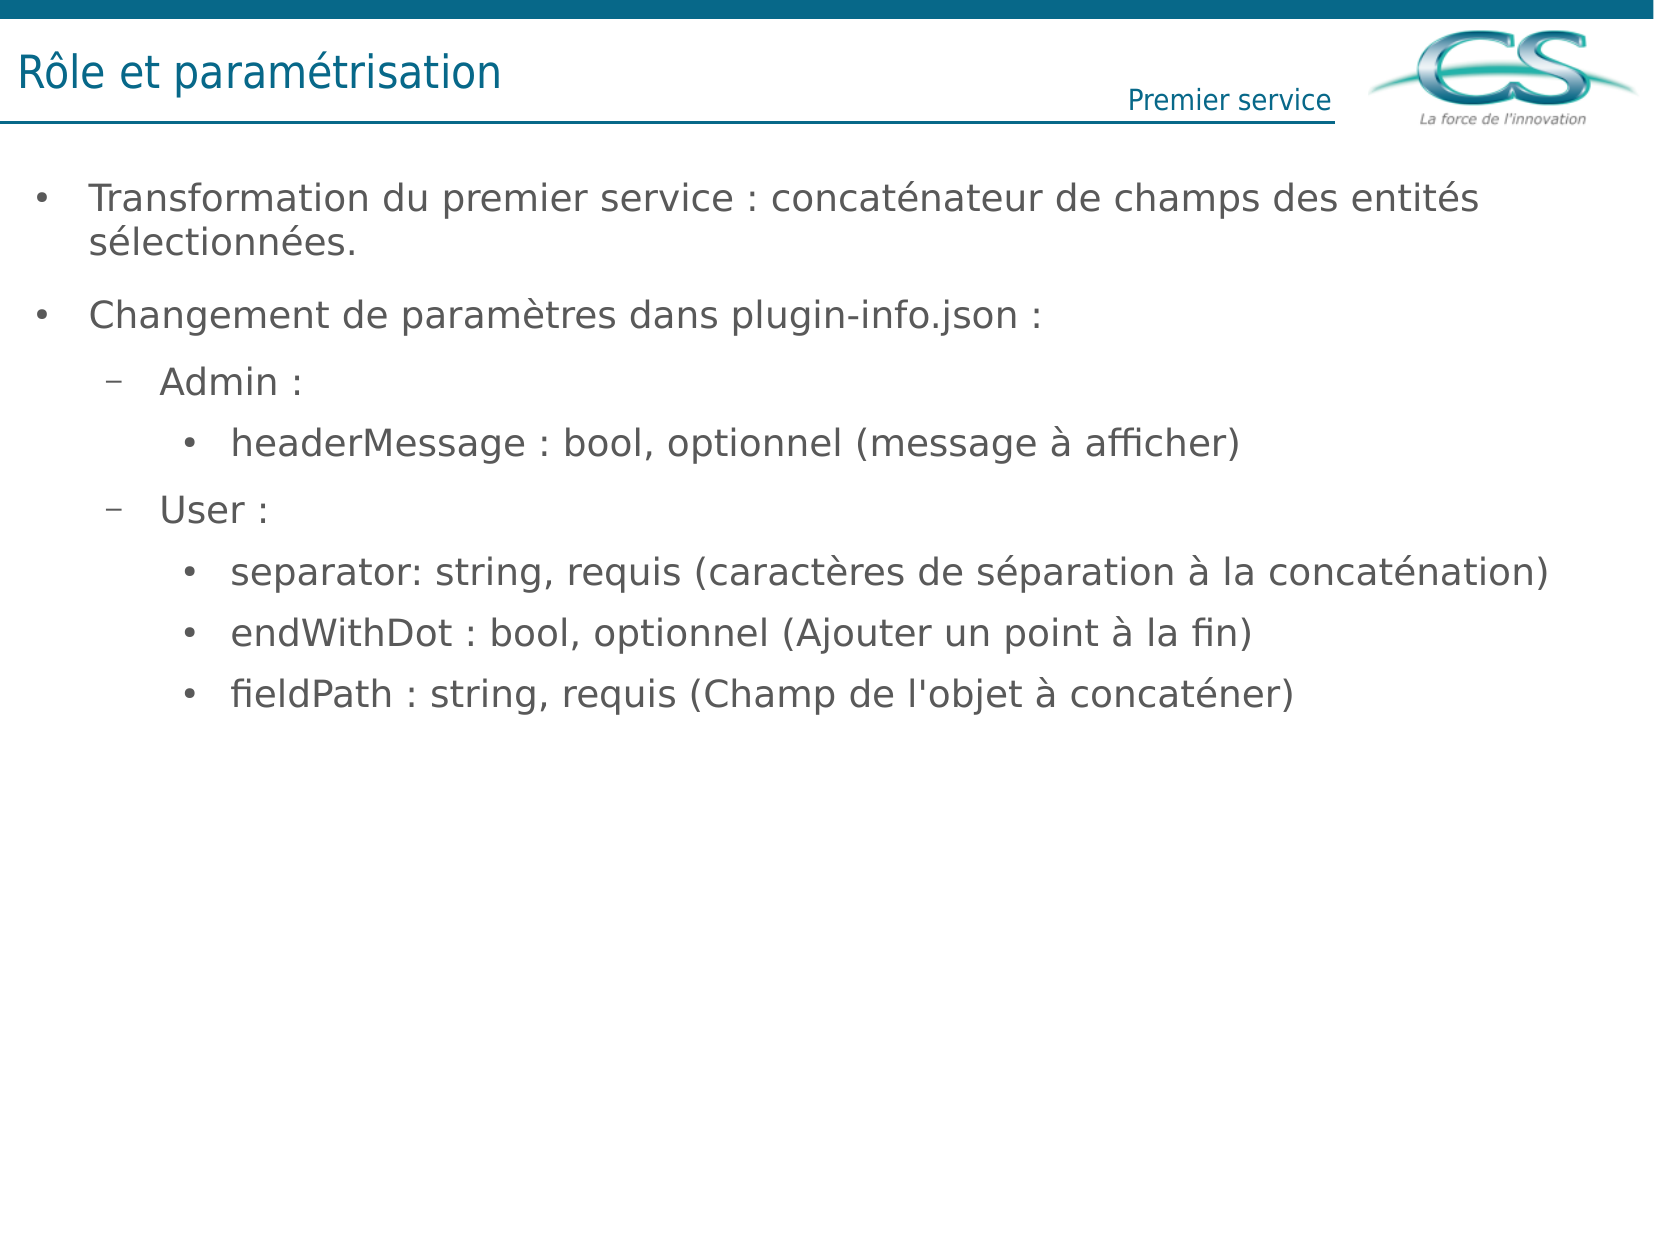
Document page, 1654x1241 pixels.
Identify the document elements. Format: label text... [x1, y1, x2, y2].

list Transformation du premier service : concaténateur de champs des entités sélectionnées. Changement de paramètres dans plugin-info.json : Admin : headerMessage : bool, optionnel (message à afficher) User : separator: string, requis (caractères de séparation à la concaténation) endWithDot : bool, optionnel (Ajouter un point à la fin) fieldPath : string, requis (Champ de l'objet à concaténer) [17, 177, 1630, 1217]
text_box Premier service [1116, 71, 1359, 164]
picture [1368, 28, 1642, 128]
title Rôle et paramétrisation [17, 46, 1368, 106]
